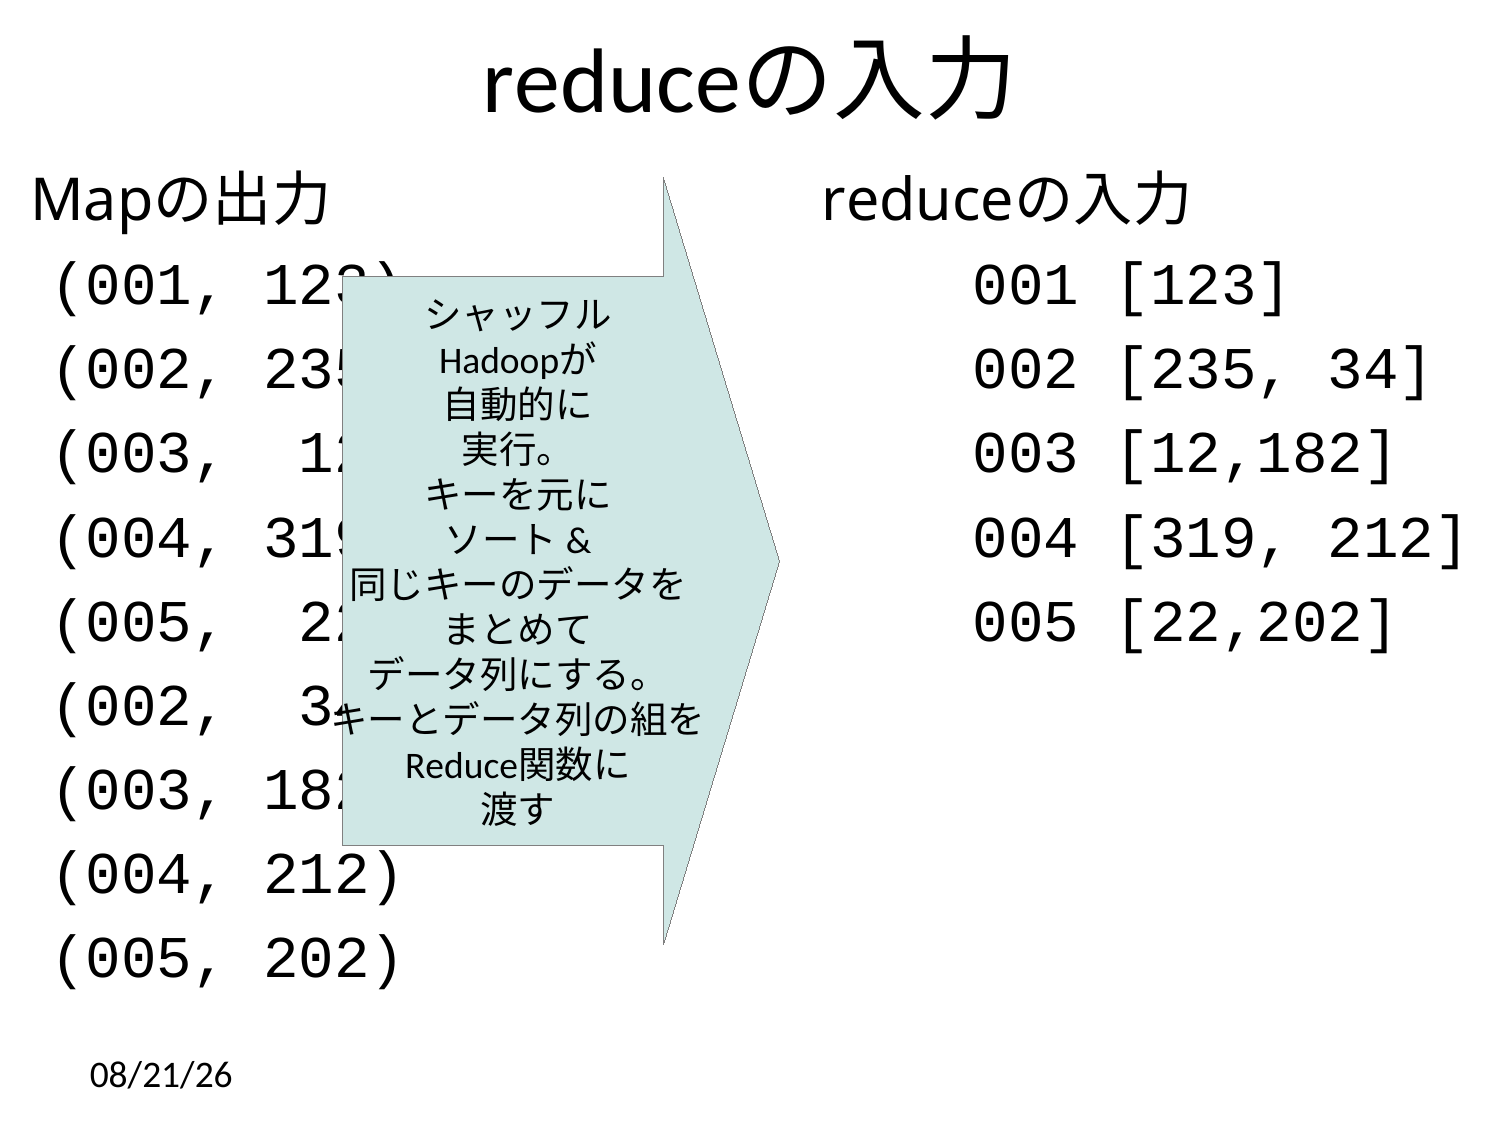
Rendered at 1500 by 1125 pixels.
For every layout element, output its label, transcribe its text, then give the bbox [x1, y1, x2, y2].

title reduceの入力 [75, 12, 1426, 139]
text_box シャッフル Hadoopが 自動的に 実行。 キーを元に ソート & 同じキーのデータを まとめて データ列にする。 キーとデータ列の組を Reduce関数に 渡す [342, 177, 780, 945]
list Mapの出力 reduceの入力 (001, 123) 001 [123] (002, 235) 002 [235, 34] (003, 12) 003 [12,182] (004, 319) 004 [319, 212] (005, 22) 005 [22,202] (002, 34) (003, 182) (004, 212) (005, 202) [0, 153, 1489, 1063]
